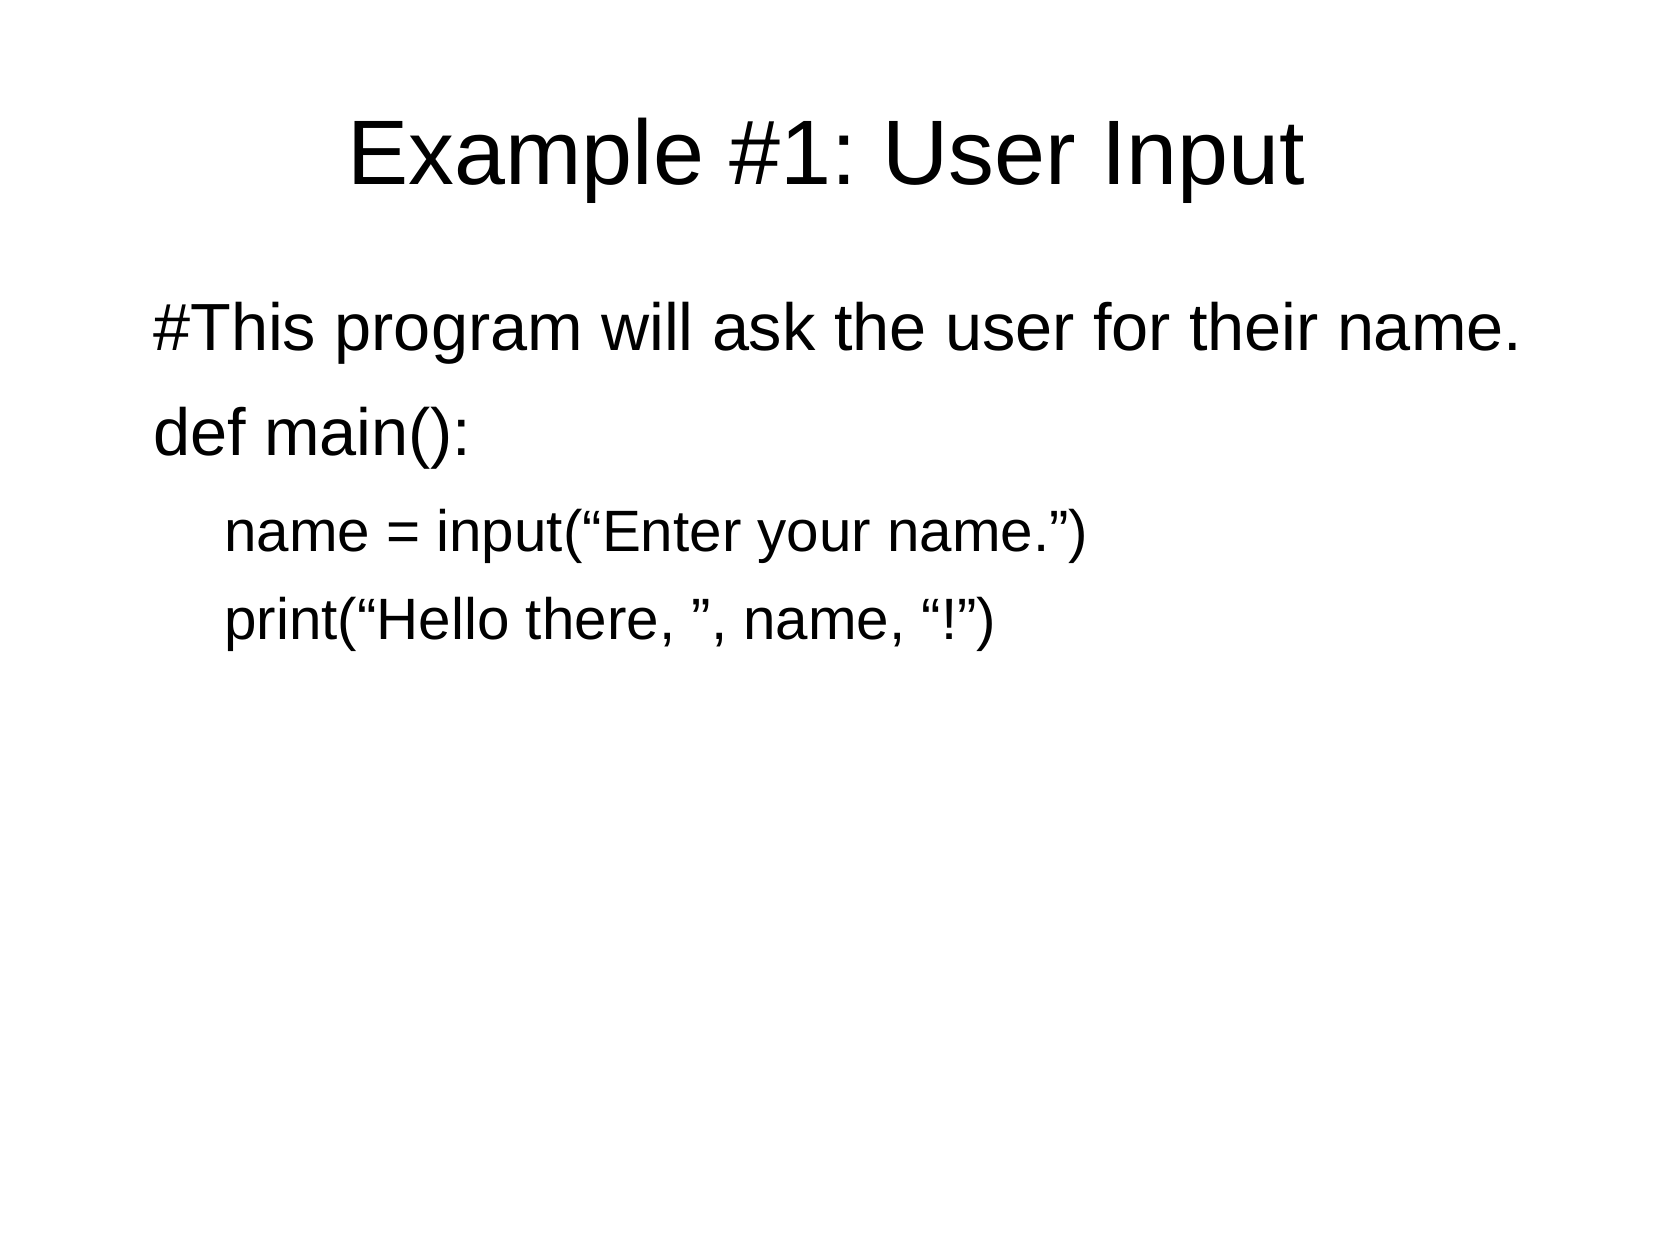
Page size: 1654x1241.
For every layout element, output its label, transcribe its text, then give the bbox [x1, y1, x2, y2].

title Example #1: User Input [82, 49, 1571, 257]
list #This program will ask the user for their name. def main(): name = input(“Enter your name.”) print(“Hello there, ”, name, “!”) [82, 290, 1571, 1109]
